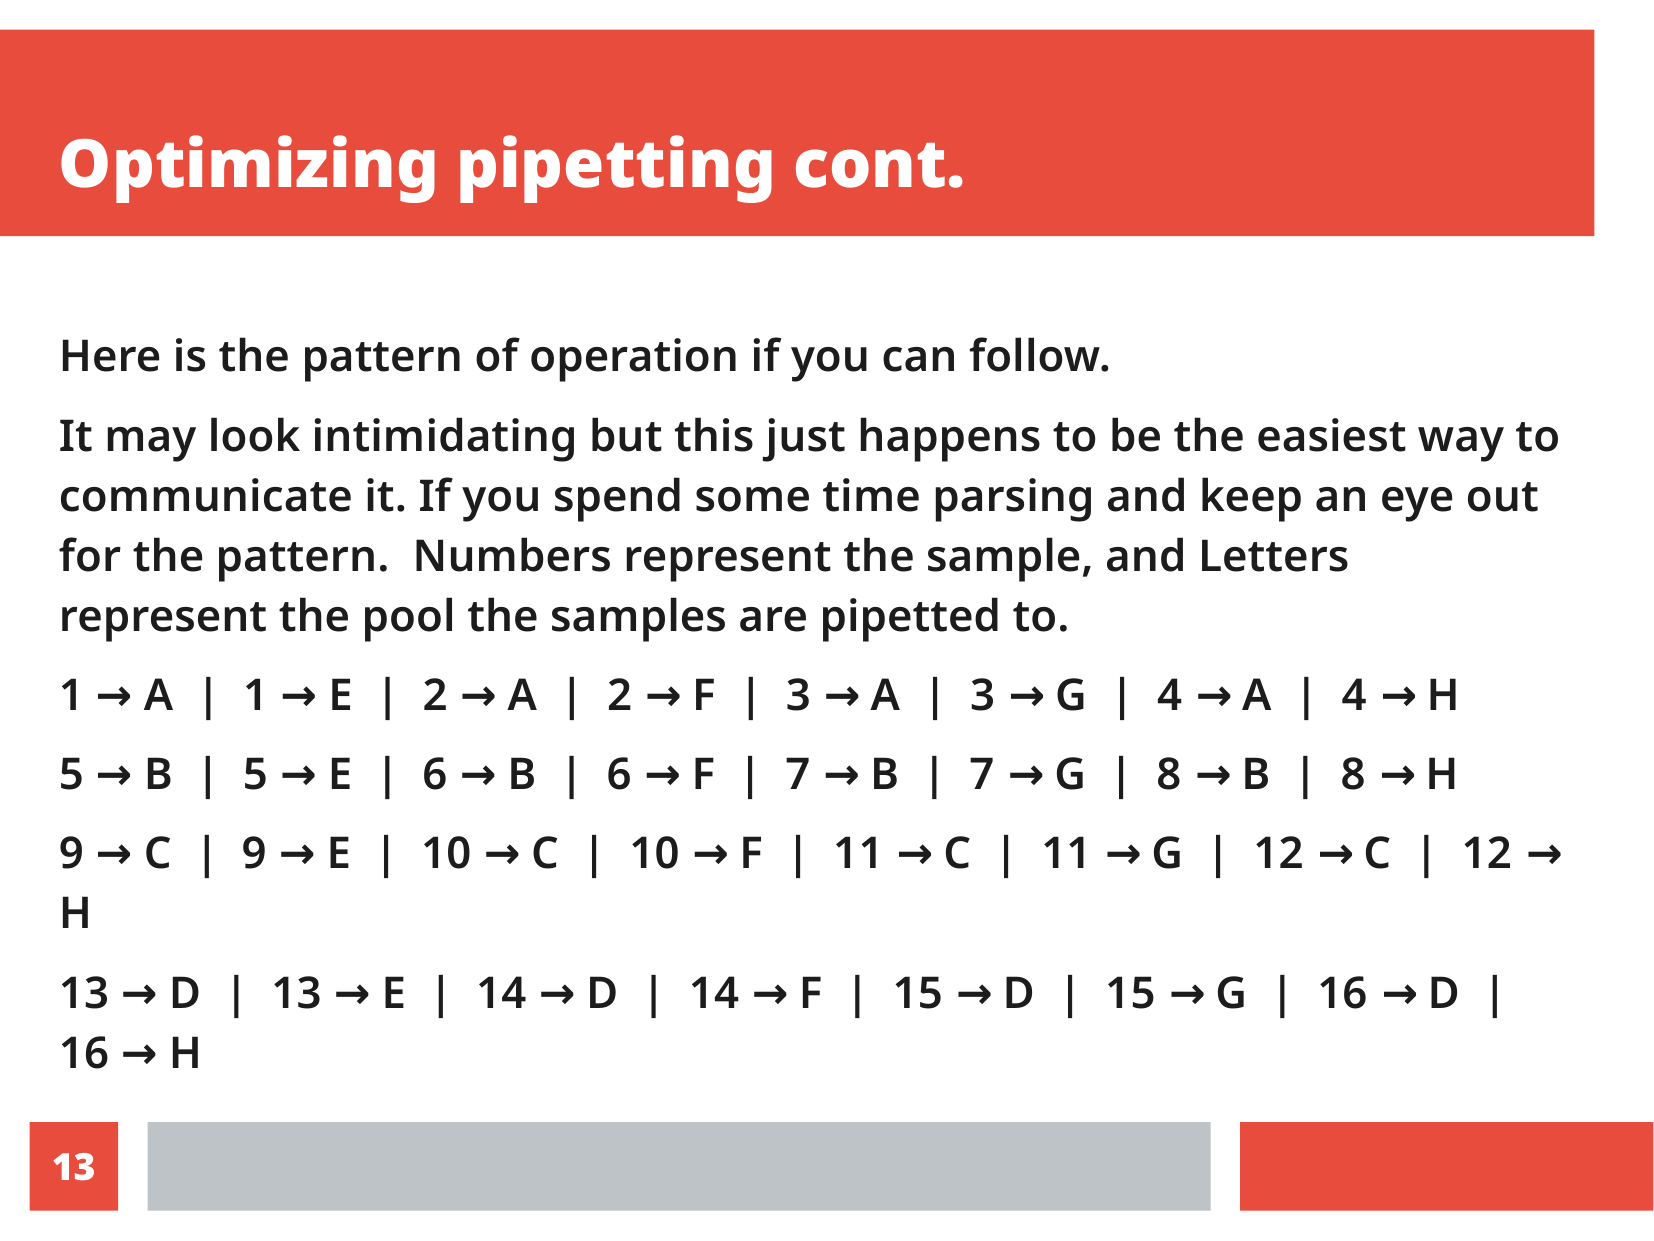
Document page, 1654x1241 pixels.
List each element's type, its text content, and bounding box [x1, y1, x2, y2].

list Here is the pattern of operation if you can follow. It may look intimidating but this just happens to be the easiest way to communicate it. If you spend some time parsing and keep an eye out for the pattern. Numbers represent the sample, and Letters represent the pool the samples are pipetted to. 1 → A | 1 → E | 2 → A | 2 → F | 3 → A | 3 → G | 4 → A | 4 → H 5 → B | 5 → E | 6 → B | 6 → F | 7 → B | 7 → G | 8 → B | 8 → H 9 → C | 9 → E | 10 → C | 10 → F | 11 → C | 11 → G | 12 → C | 12 → H 13 → D | 13 → E | 14 → D | 14 → F | 15 → D | 15 → G | 16 → D | 16 → H [59, 324, 1565, 1093]
title Optimizing pipetting cont. [59, 59, 1595, 207]
